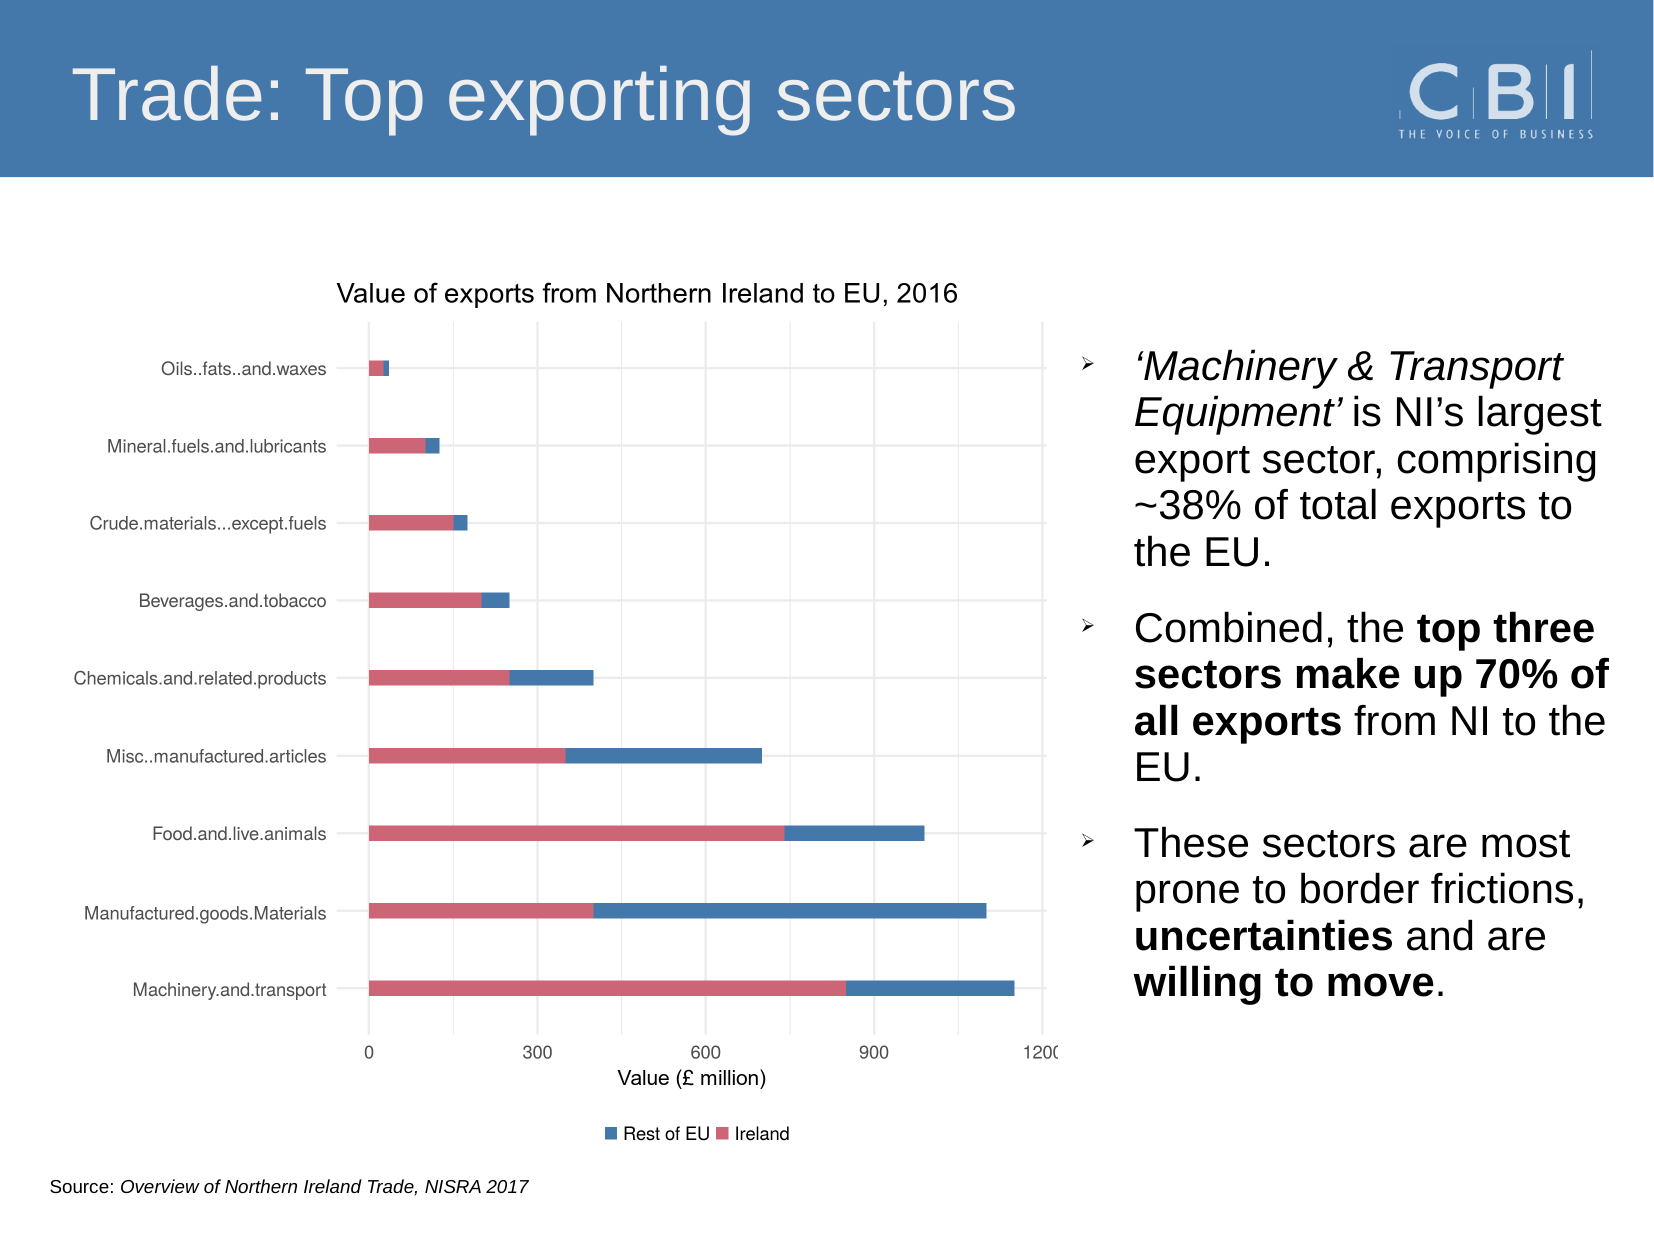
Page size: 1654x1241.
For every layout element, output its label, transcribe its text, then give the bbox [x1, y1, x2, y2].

picture [35, 271, 1058, 1164]
text_box ‘Machinery & Transport Equipment’ is NI’s largest export sector, comprising ~38% of total exports to the EU. Combined, the top three sectors make up 70% of all exports from NI to the EU. These sectors are most prone to border frictions, uncertainties and are willing to move. [1062, 342, 1619, 1040]
text_box Source: Overview of Northern Ireland Trade, NISRA 2017 [34, 1169, 544, 1206]
picture [1393, 44, 1599, 142]
title Trade: Top exporting sectors [0, 0, 1654, 178]
